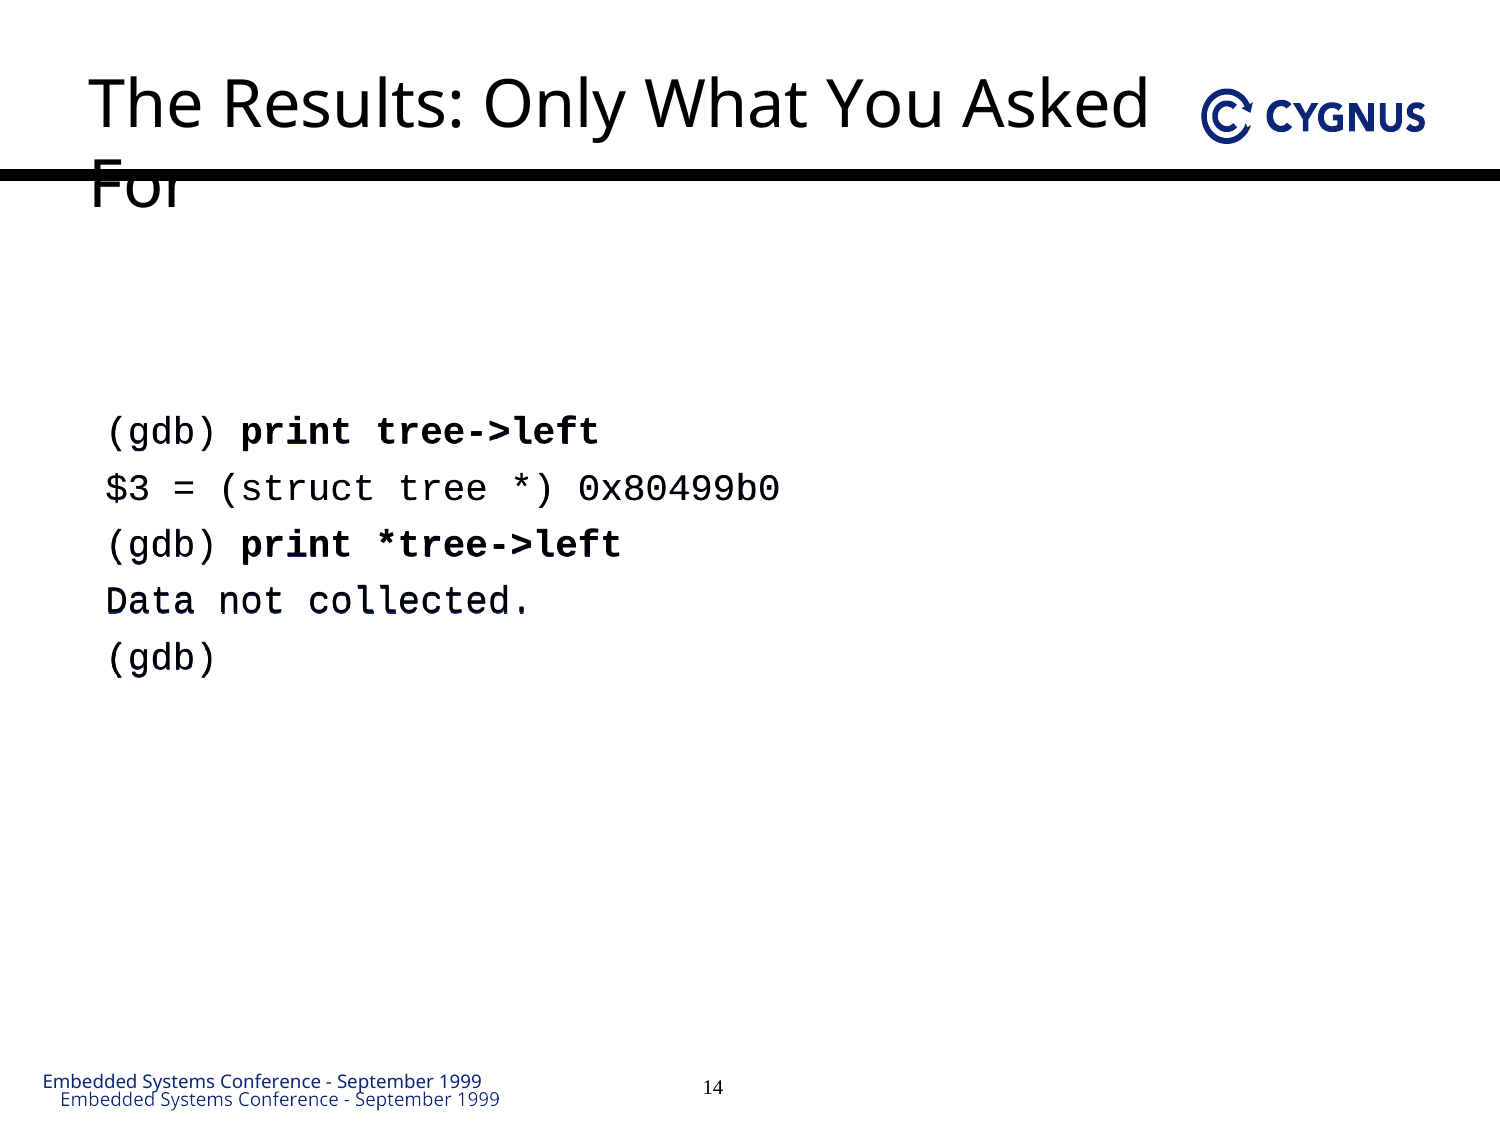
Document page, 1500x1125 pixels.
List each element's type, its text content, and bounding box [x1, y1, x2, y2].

list (gdb) print tree->left $3 = (struct tree *) 0x80499b0 (gdb) print *tree->left Data not collected. (gdb) [105, 403, 1395, 687]
title The Results: Only What You Asked For [88, 62, 1189, 134]
